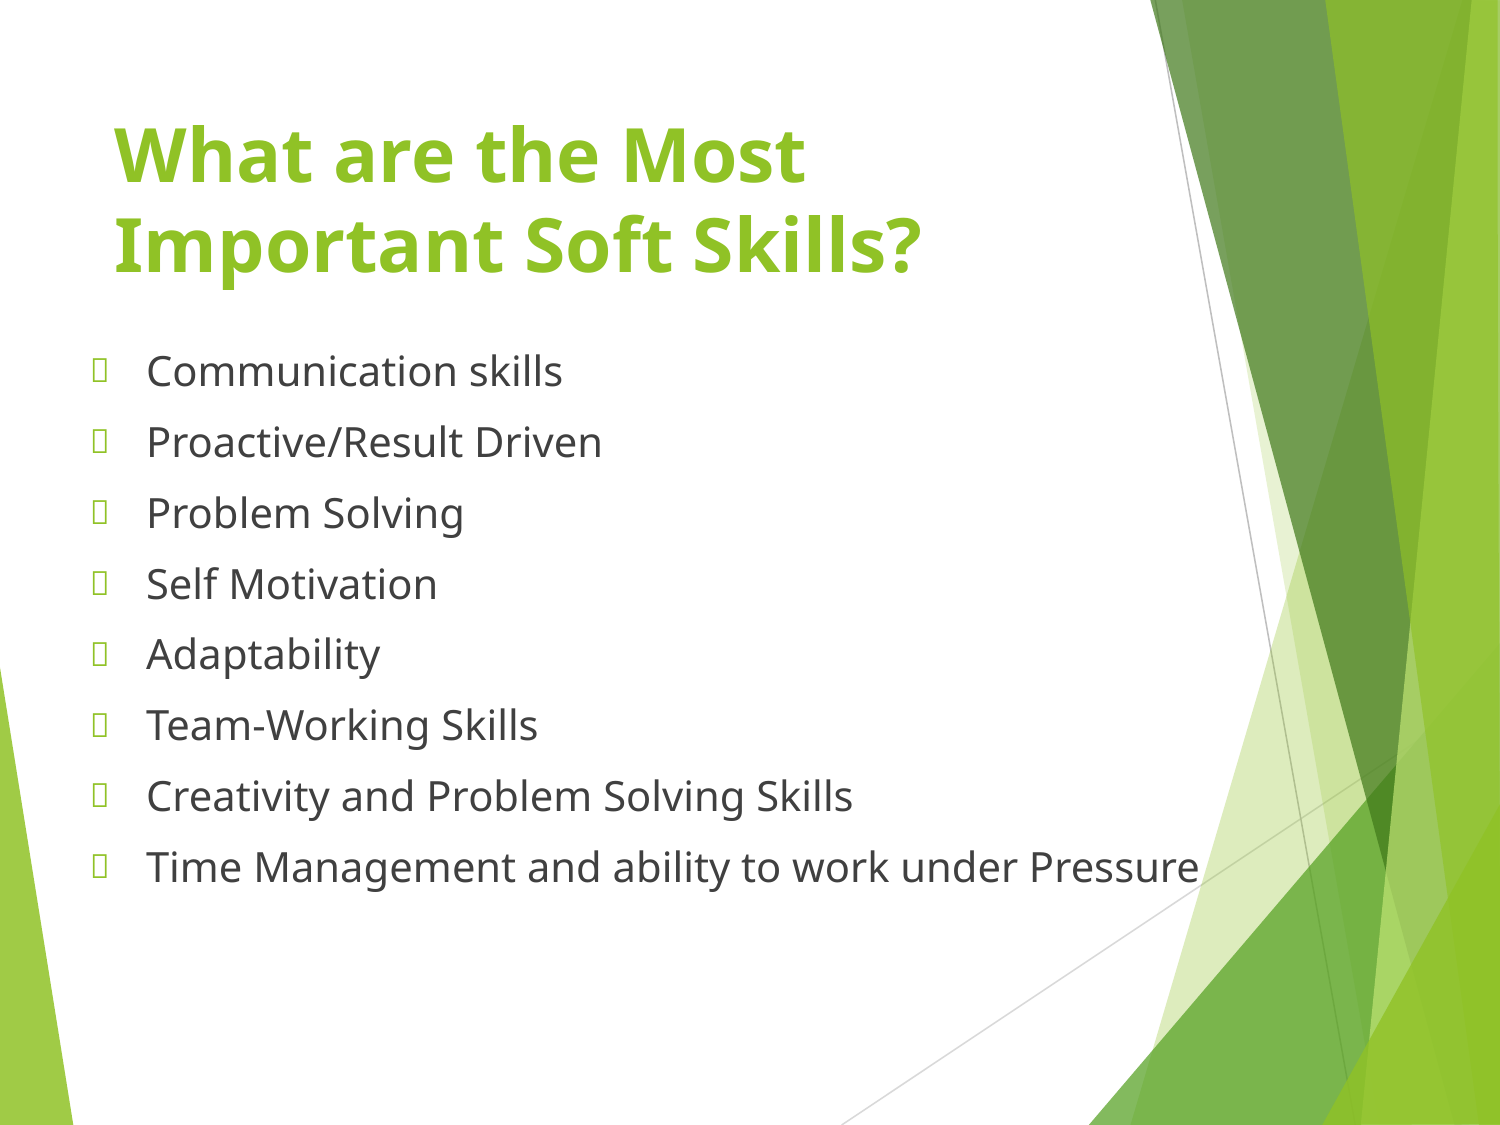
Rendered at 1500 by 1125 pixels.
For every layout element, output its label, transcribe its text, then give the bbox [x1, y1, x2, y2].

list Communication skills Proactive/Result Driven Problem Solving Self Motivation Adaptability Team-Working Skills Creativity and Problem Solving Skills Time Management and ability to work under Pressure [75, 337, 1425, 1125]
title What are the Most Important Soft Skills? [99, 99, 1142, 317]
